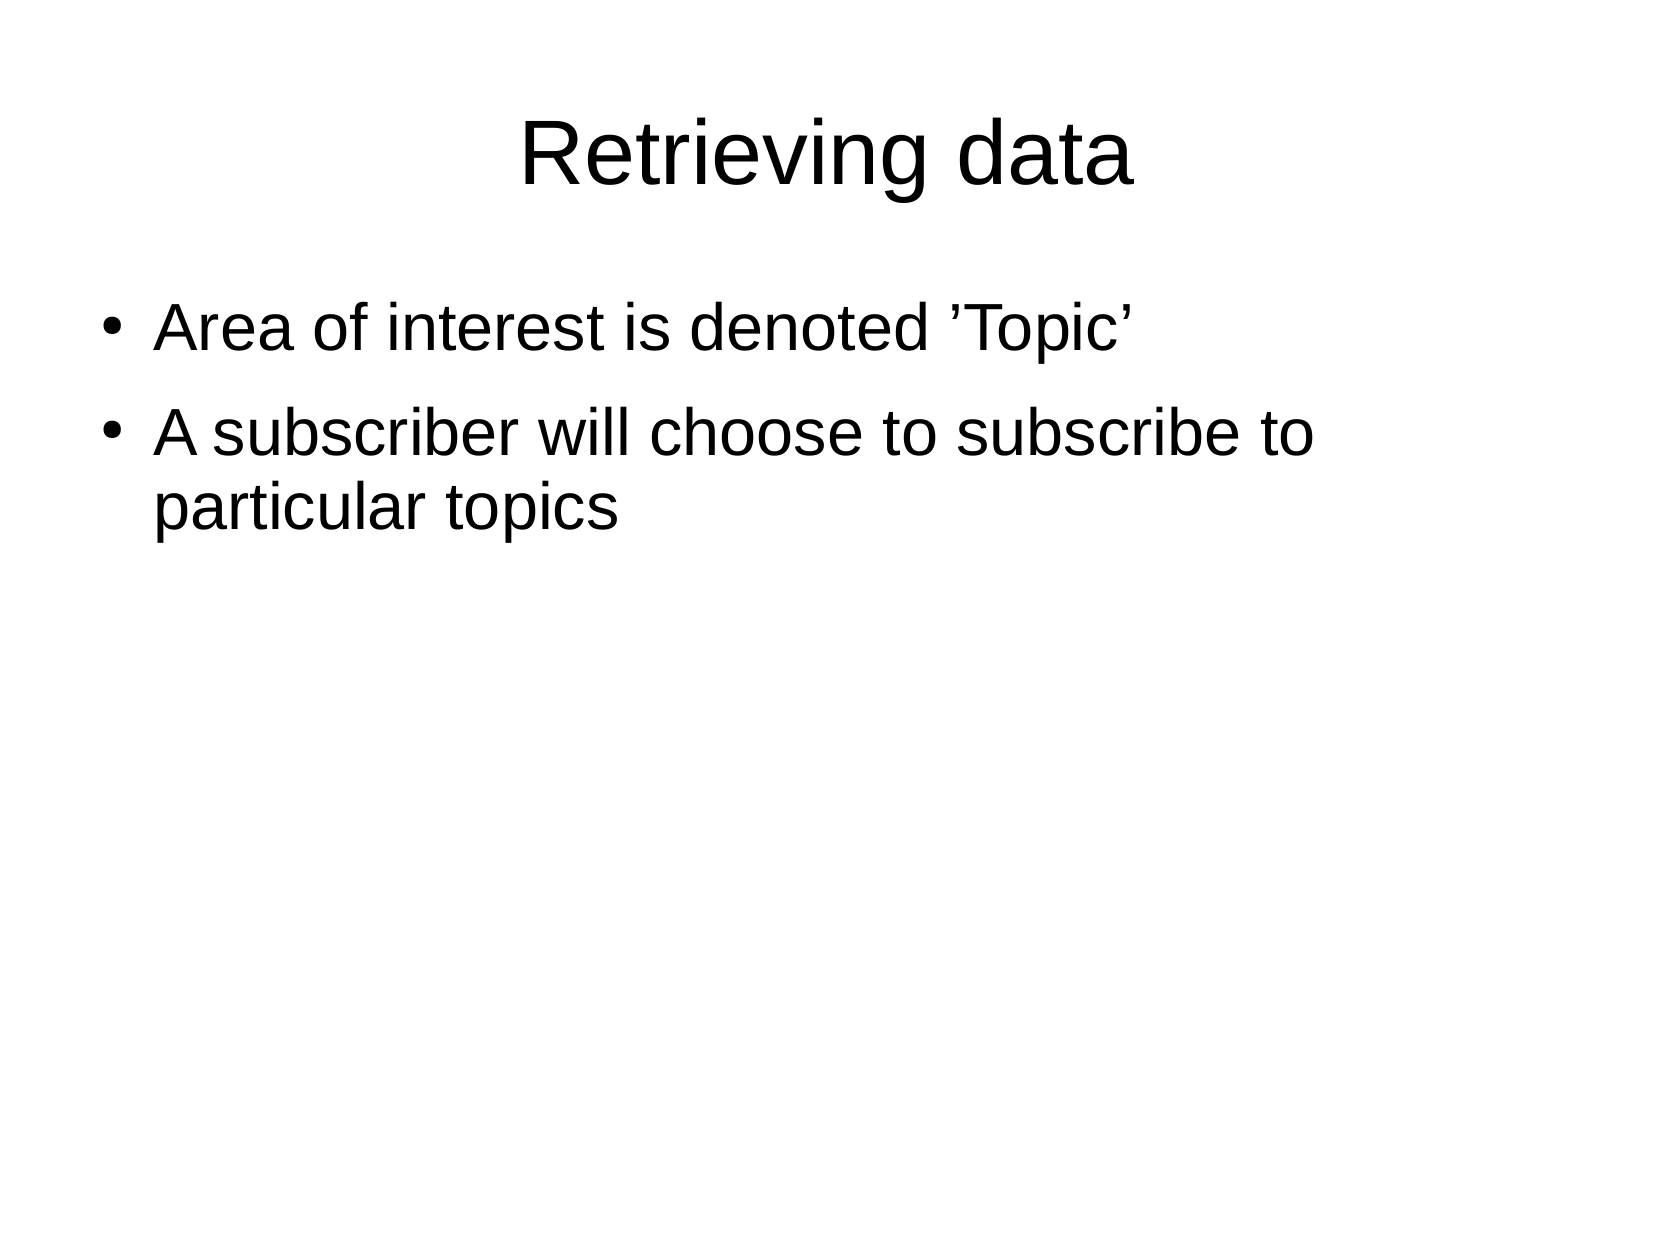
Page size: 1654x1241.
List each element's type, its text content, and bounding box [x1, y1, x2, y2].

list Area of interest is denoted ’Topic’ A subscriber will choose to subscribe to particular topics [82, 290, 1571, 1010]
title Retrieving data [82, 49, 1571, 257]
